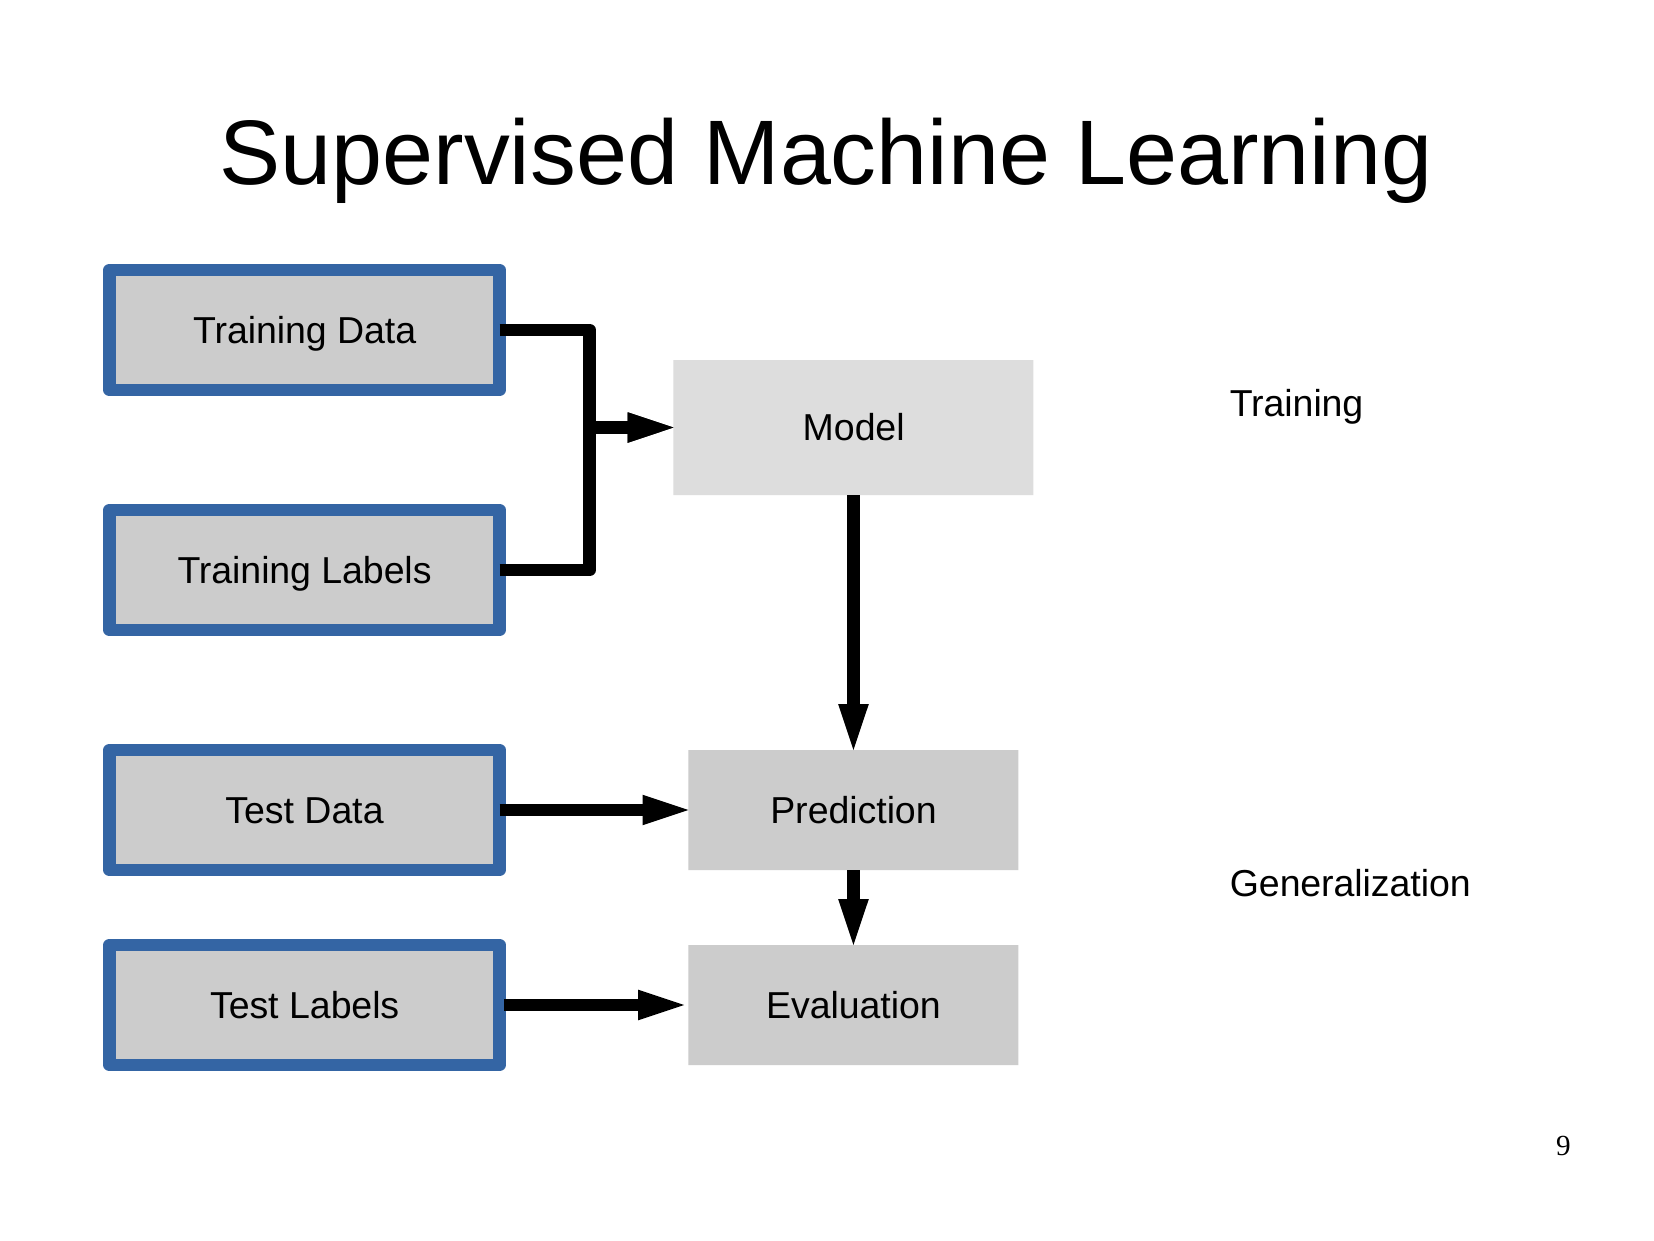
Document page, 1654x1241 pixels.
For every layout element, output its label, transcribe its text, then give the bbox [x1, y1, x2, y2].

text_box Generalization [1215, 855, 1531, 912]
text_box Training [1215, 375, 1396, 432]
text_box Test Labels [109, 945, 500, 1066]
text_box Training Labels [109, 510, 500, 631]
text_box Training Data [109, 270, 500, 391]
text_box Test Data [109, 750, 500, 871]
text_box Prediction [688, 750, 1019, 871]
title Supervised Machine Learning [82, 49, 1571, 257]
text_box Model [673, 360, 1034, 496]
text_box Evaluation [688, 945, 1019, 1066]
